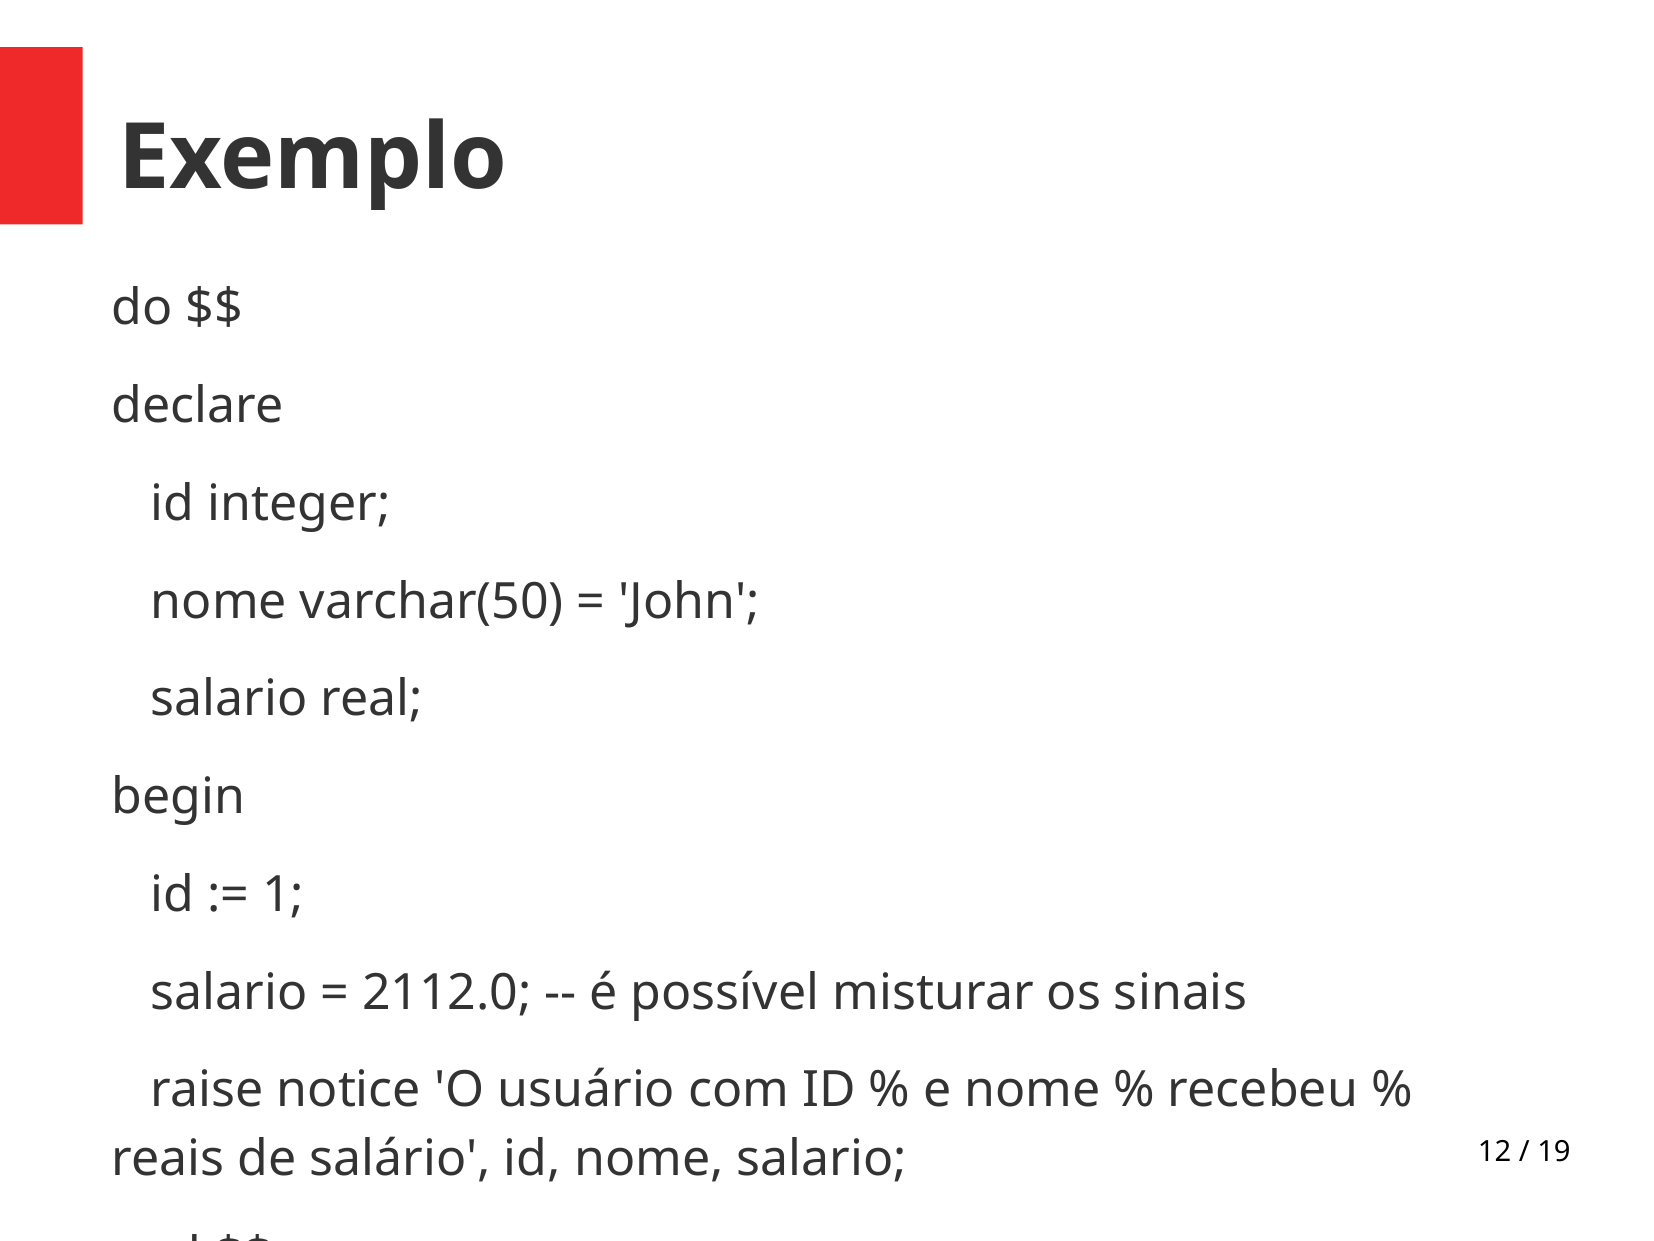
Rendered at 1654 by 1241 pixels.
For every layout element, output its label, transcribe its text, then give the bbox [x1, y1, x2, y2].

list do $$ declare id integer; nome varchar(50) = 'John'; salario real; begin id := 1; salario = 2112.0; -- é possível misturar os sinais raise notice 'O usuário com ID % e nome % recebeu % reais de salário', id, nome, salario; end $$; [111, 271, 1530, 991]
title Exemplo [118, 49, 1571, 257]
